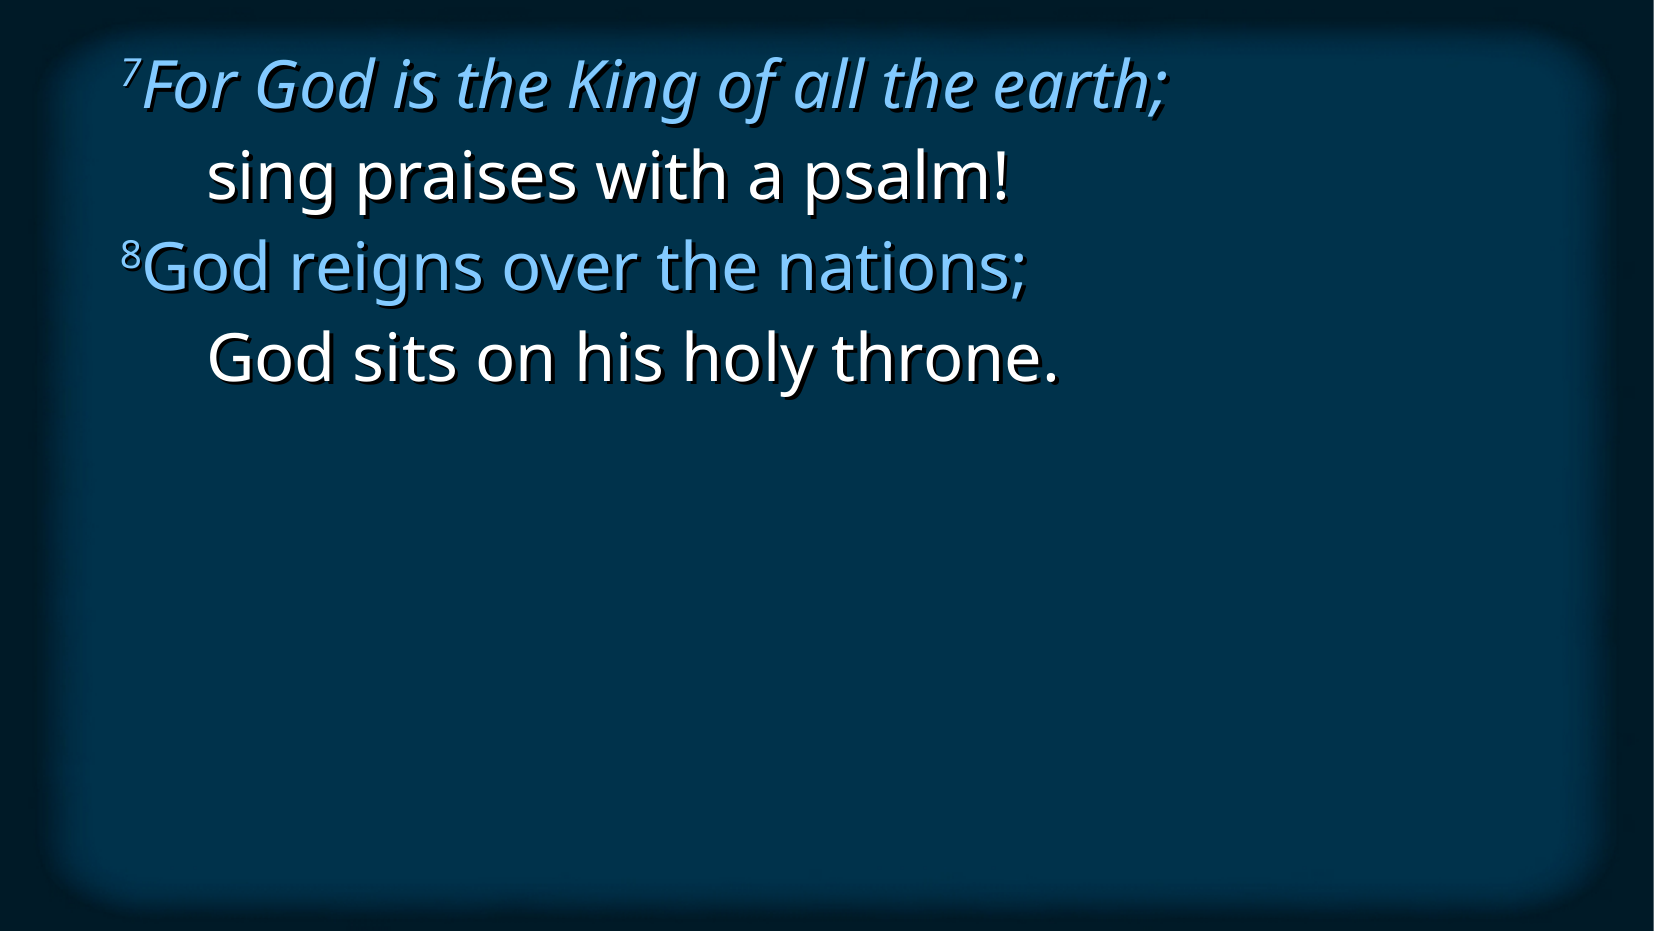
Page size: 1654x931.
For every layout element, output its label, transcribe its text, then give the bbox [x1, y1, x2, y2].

picture [0, 0, 1654, 931]
text_box 7For God is the King of all the earth; sing praises with a psalm! 8God reigns over the nations; God sits on his holy throne. [105, 30, 1546, 400]
